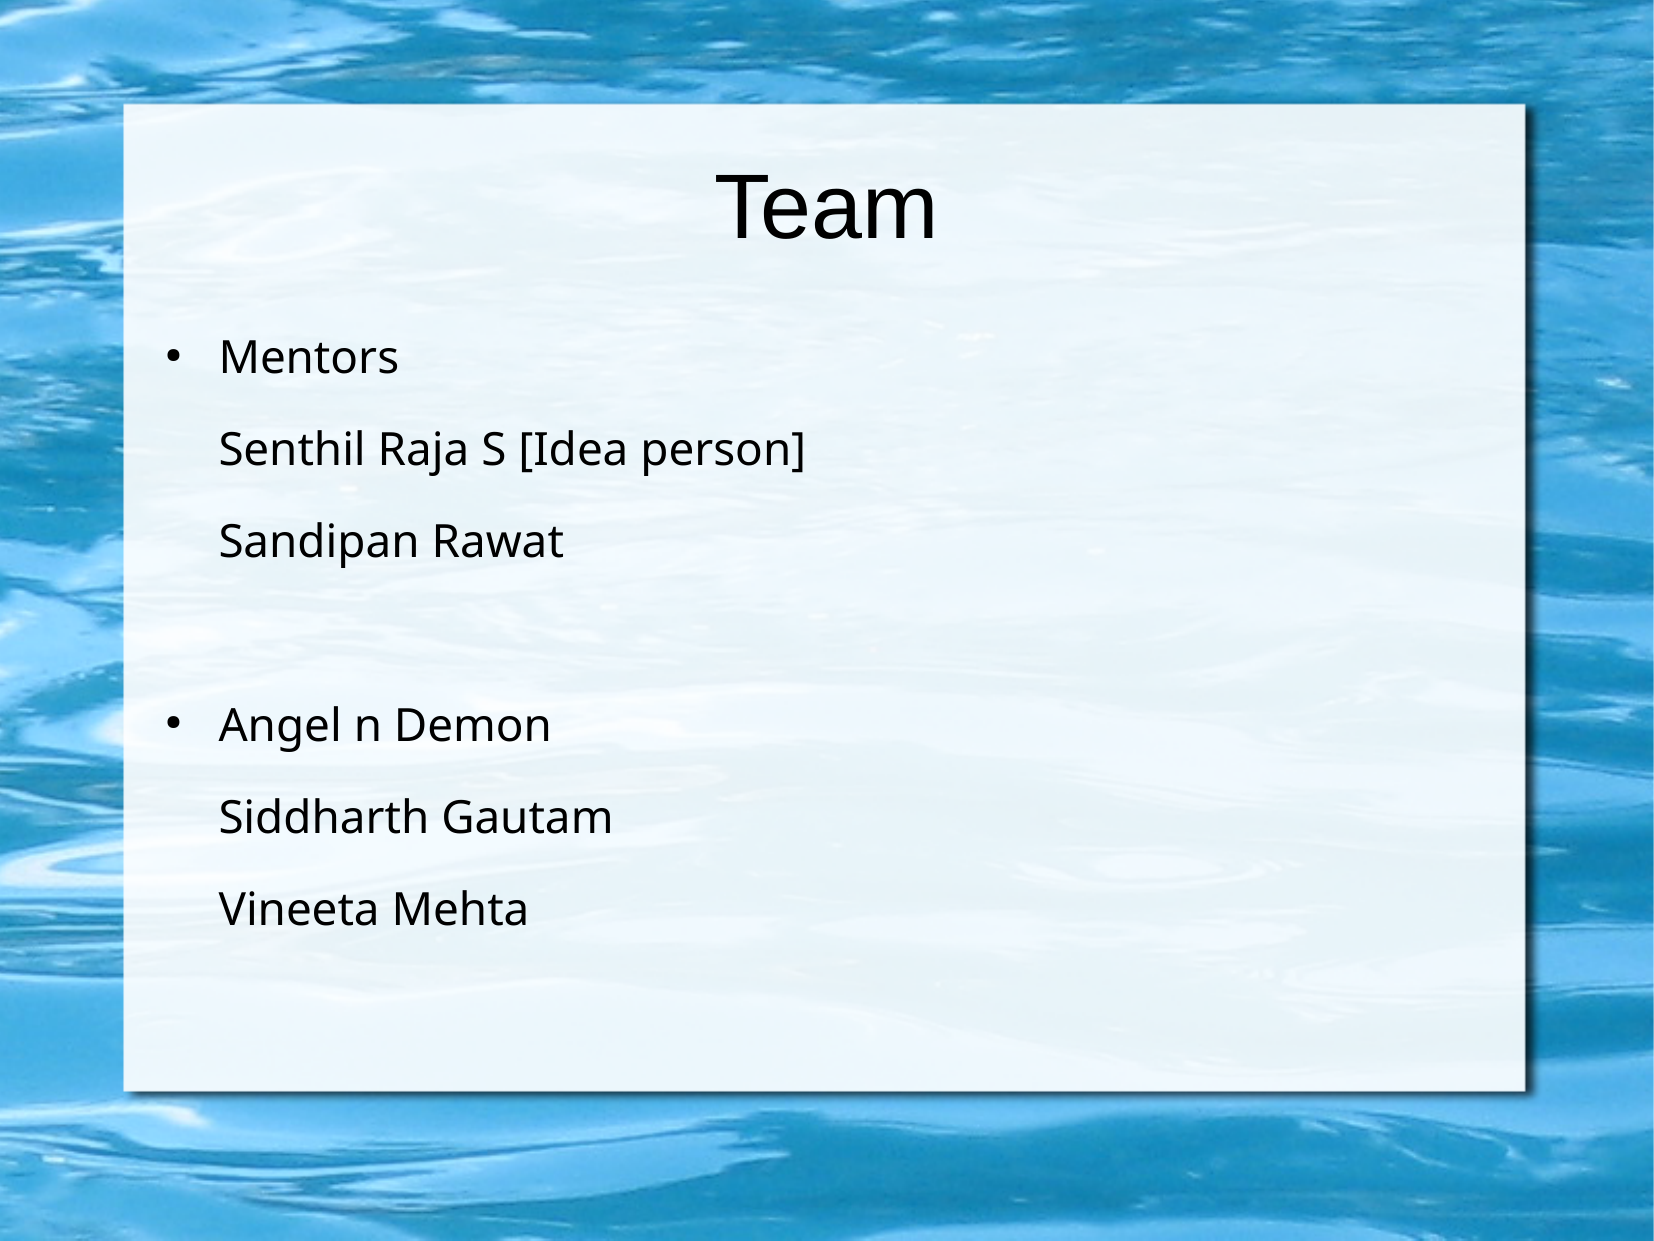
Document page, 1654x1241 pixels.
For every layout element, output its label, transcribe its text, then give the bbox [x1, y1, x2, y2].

picture [0, 0, 1654, 1241]
list Mentors Senthil Raja S [Idea person] Sandipan Rawat Angel n Demon Siddharth Gautam Vineeta Mehta [147, 324, 1506, 1045]
title Team [147, 98, 1506, 315]
